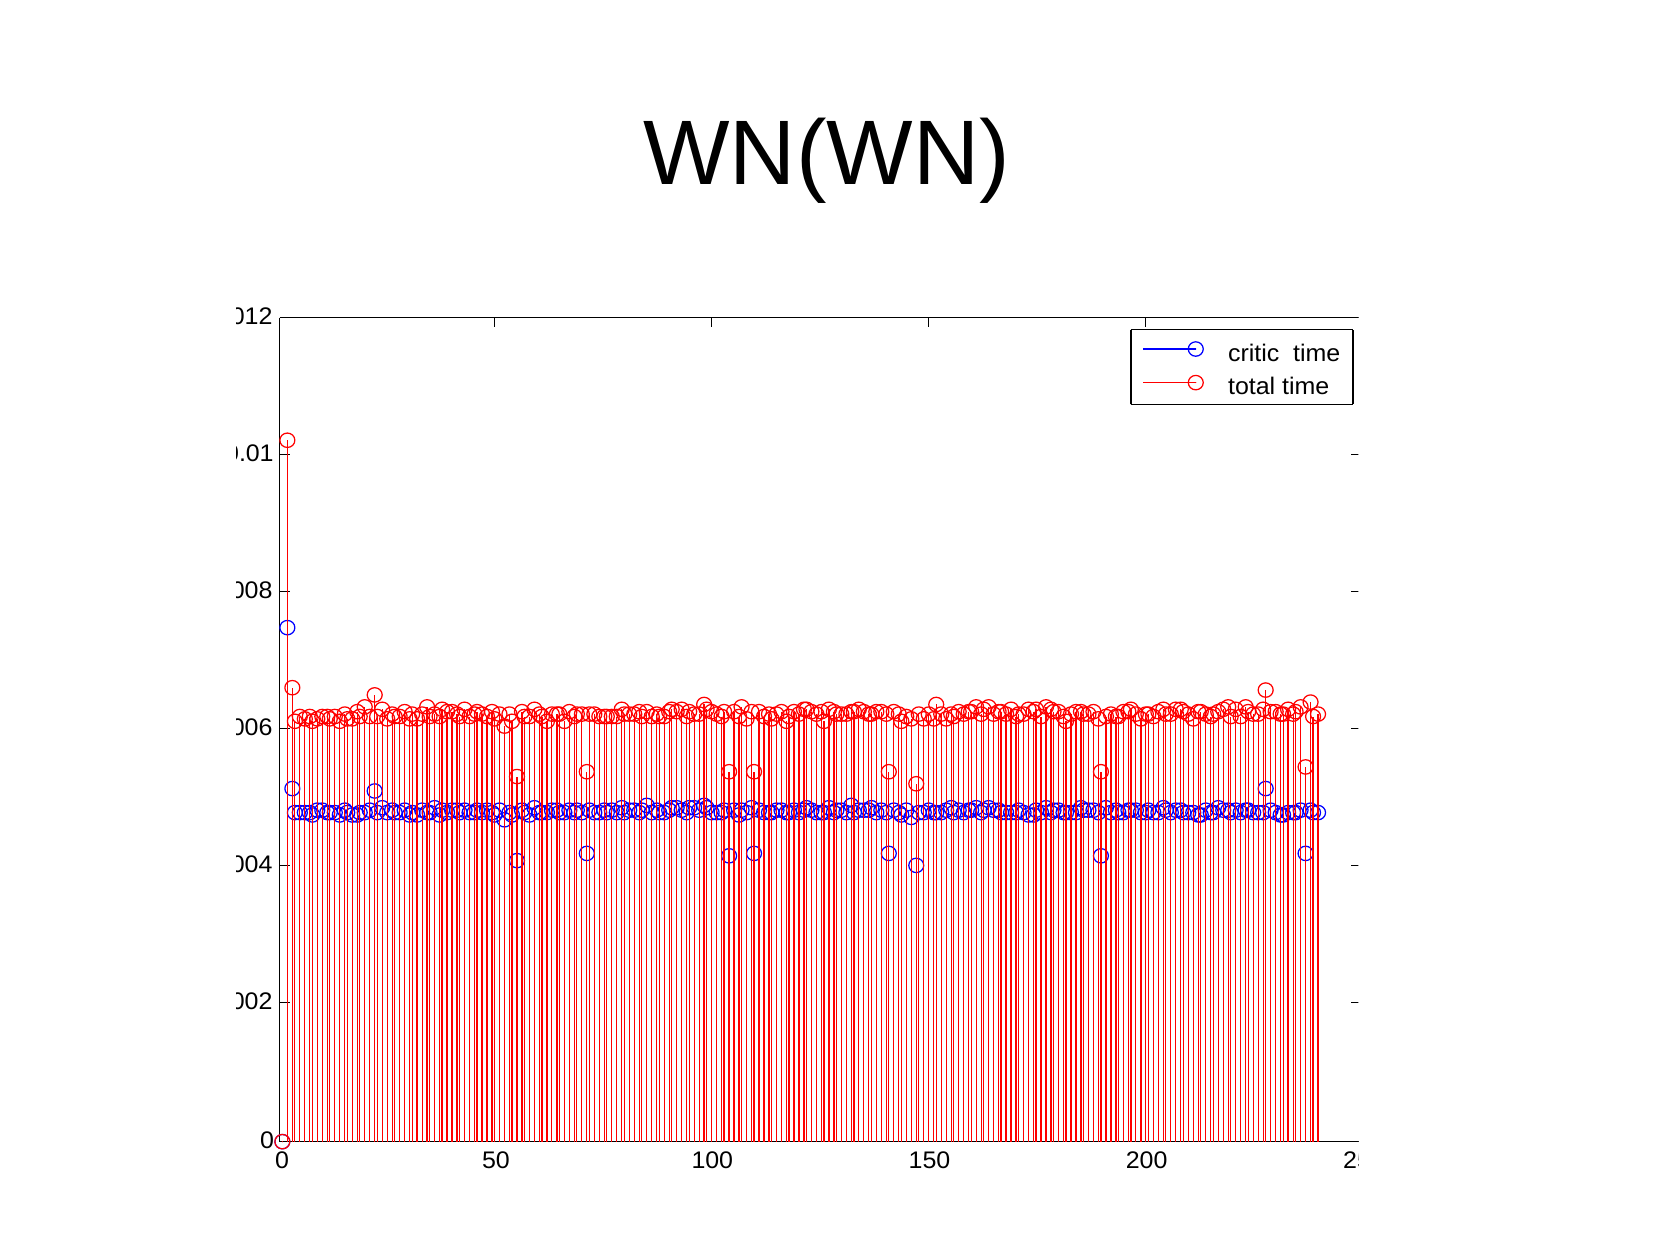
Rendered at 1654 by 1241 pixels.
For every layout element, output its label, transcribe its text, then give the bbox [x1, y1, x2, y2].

title WN(WN) [82, 49, 1571, 257]
picture [236, 295, 1359, 1182]
